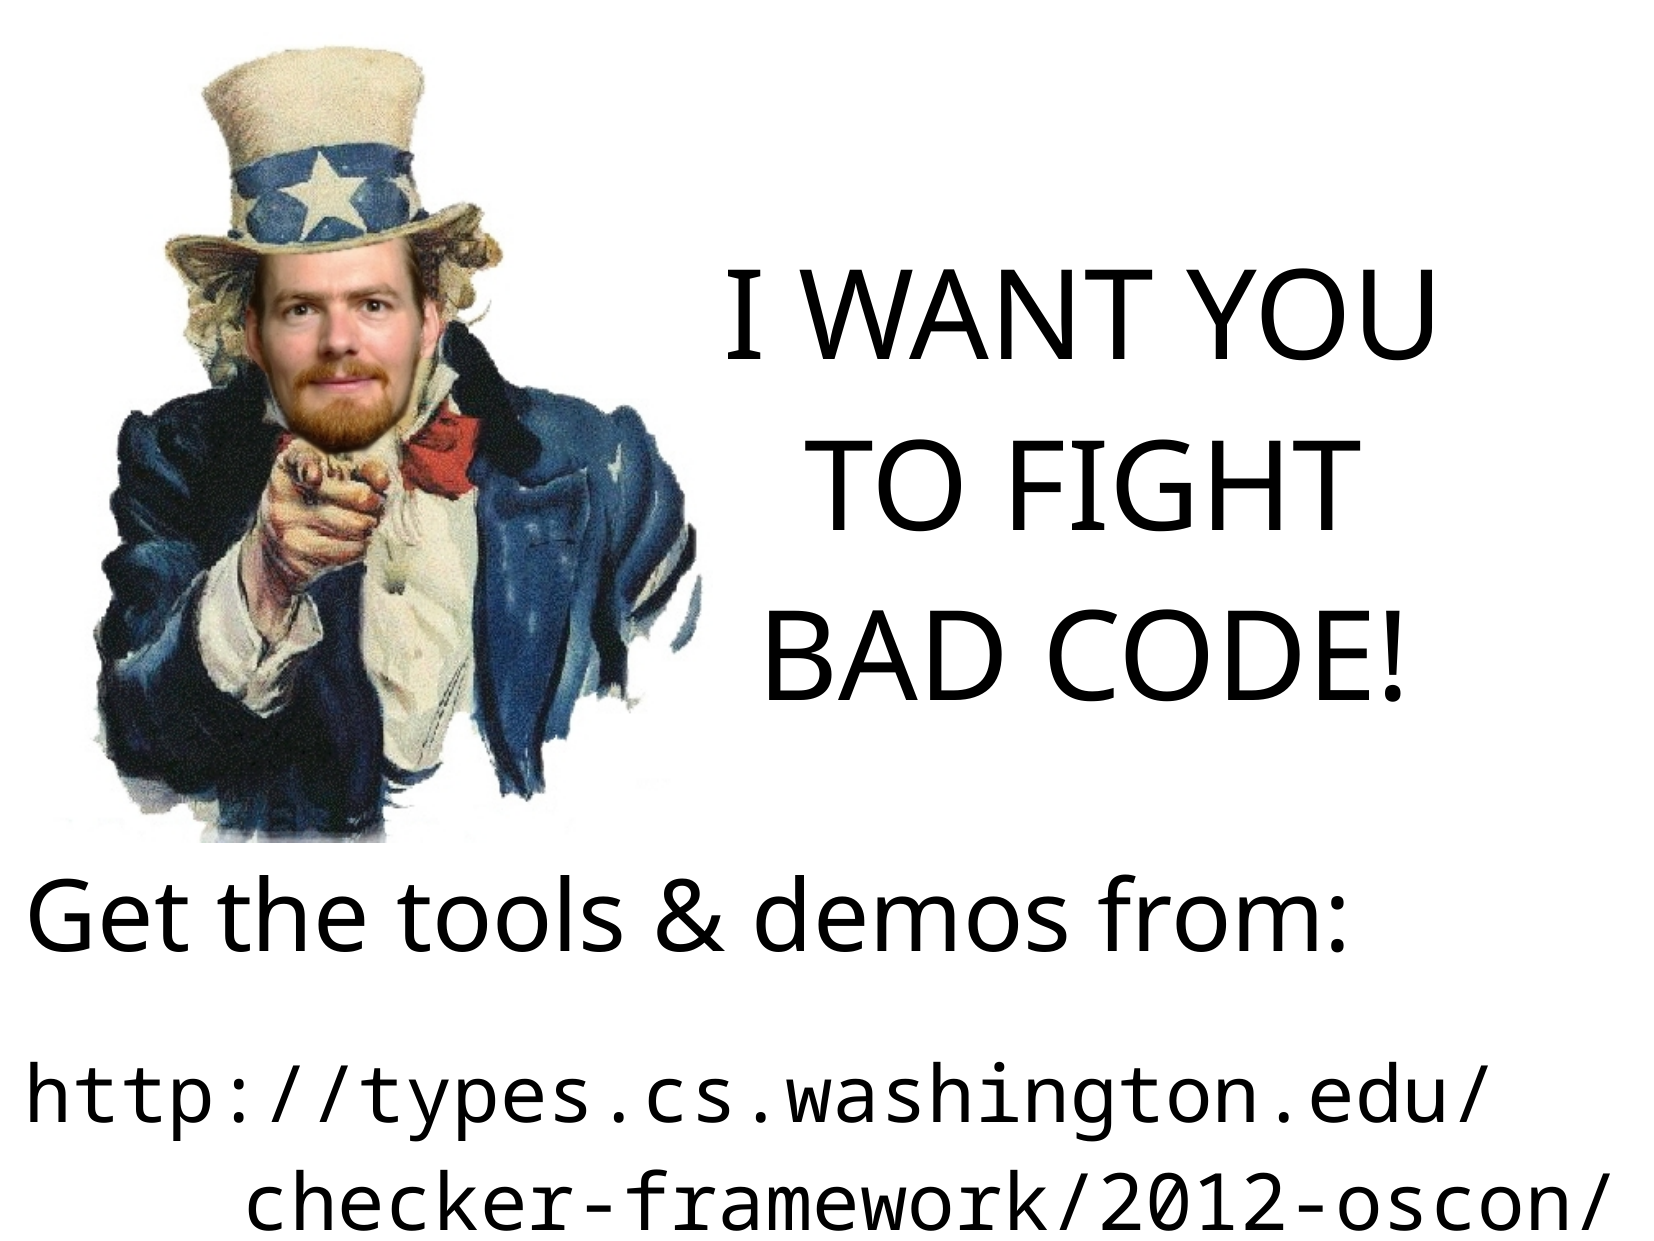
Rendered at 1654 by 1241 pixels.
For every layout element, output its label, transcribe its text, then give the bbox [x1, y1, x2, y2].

text_box I WANT YOU TO FIGHT BAD CODE! [713, 171, 1642, 792]
picture [41, 32, 713, 843]
text_box Get the tools & demos from: http://types.cs.washington.edu/ checker-framework/2012-oscon/ [10, 866, 1635, 1231]
